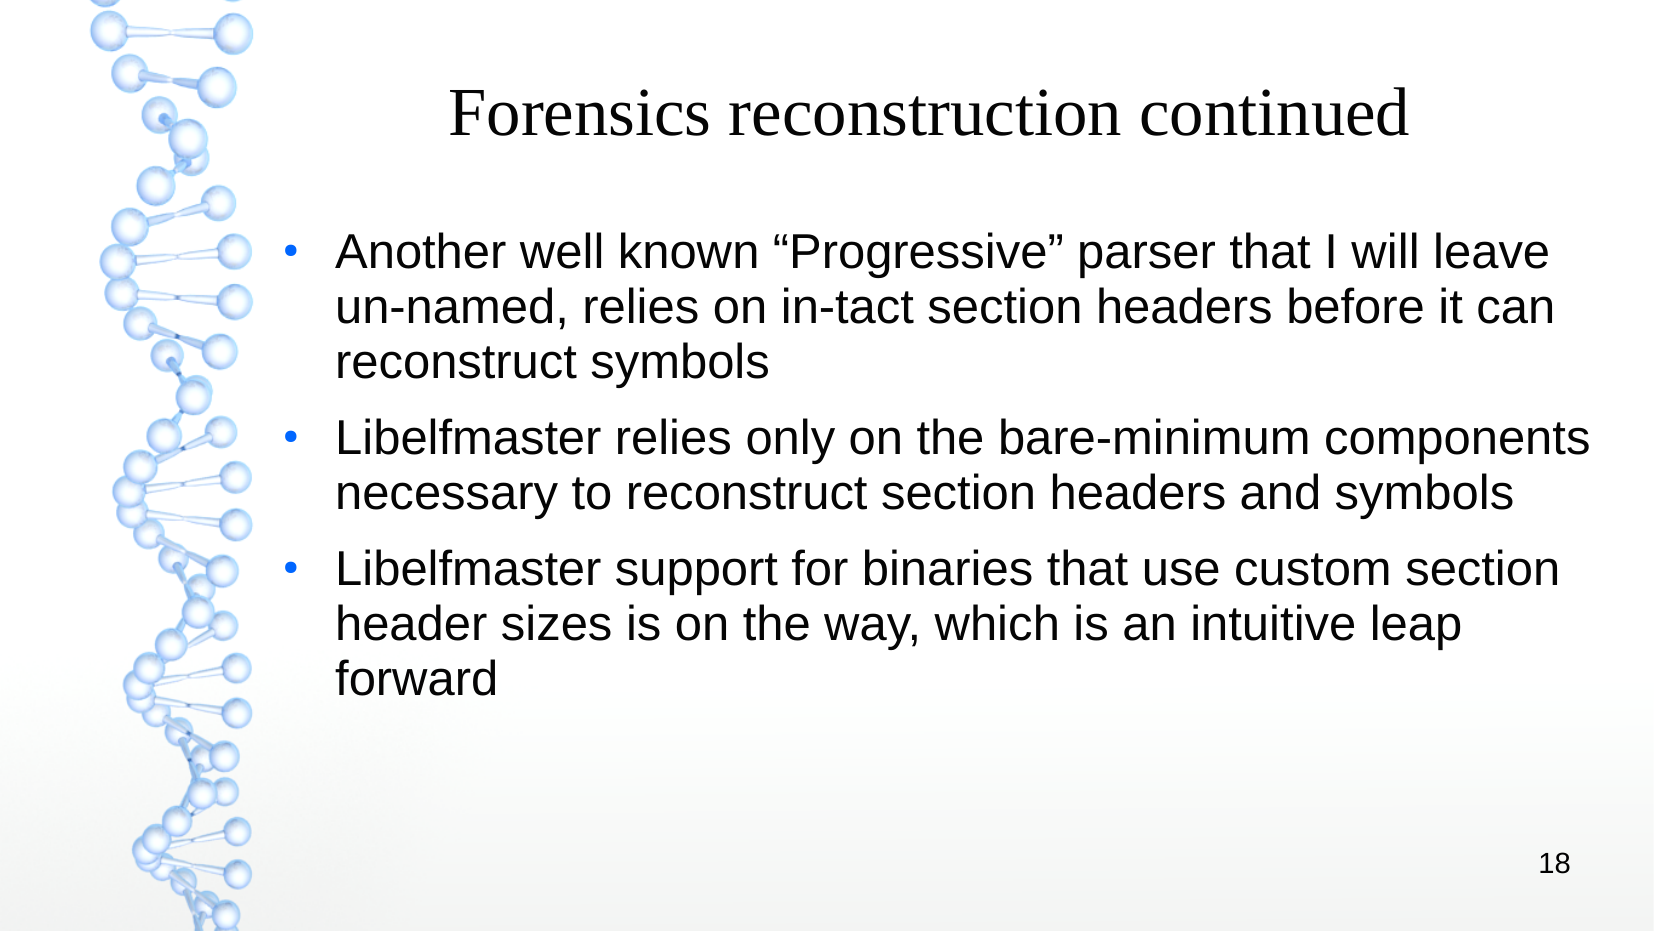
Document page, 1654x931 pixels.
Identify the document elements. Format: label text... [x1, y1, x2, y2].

list Another well known “Progressive” parser that I will leave un-named, relies on in-tact section headers before it can reconstruct symbols Libelfmaster relies only on the bare-minimum components necessary to reconstruct section headers and symbols Libelfmaster support for binaries that use custom section header sizes is on the way, which is an intuitive leap forward [265, 224, 1595, 764]
picture [0, 0, 1654, 931]
title Forensics reconstruction continued [265, 35, 1595, 189]
